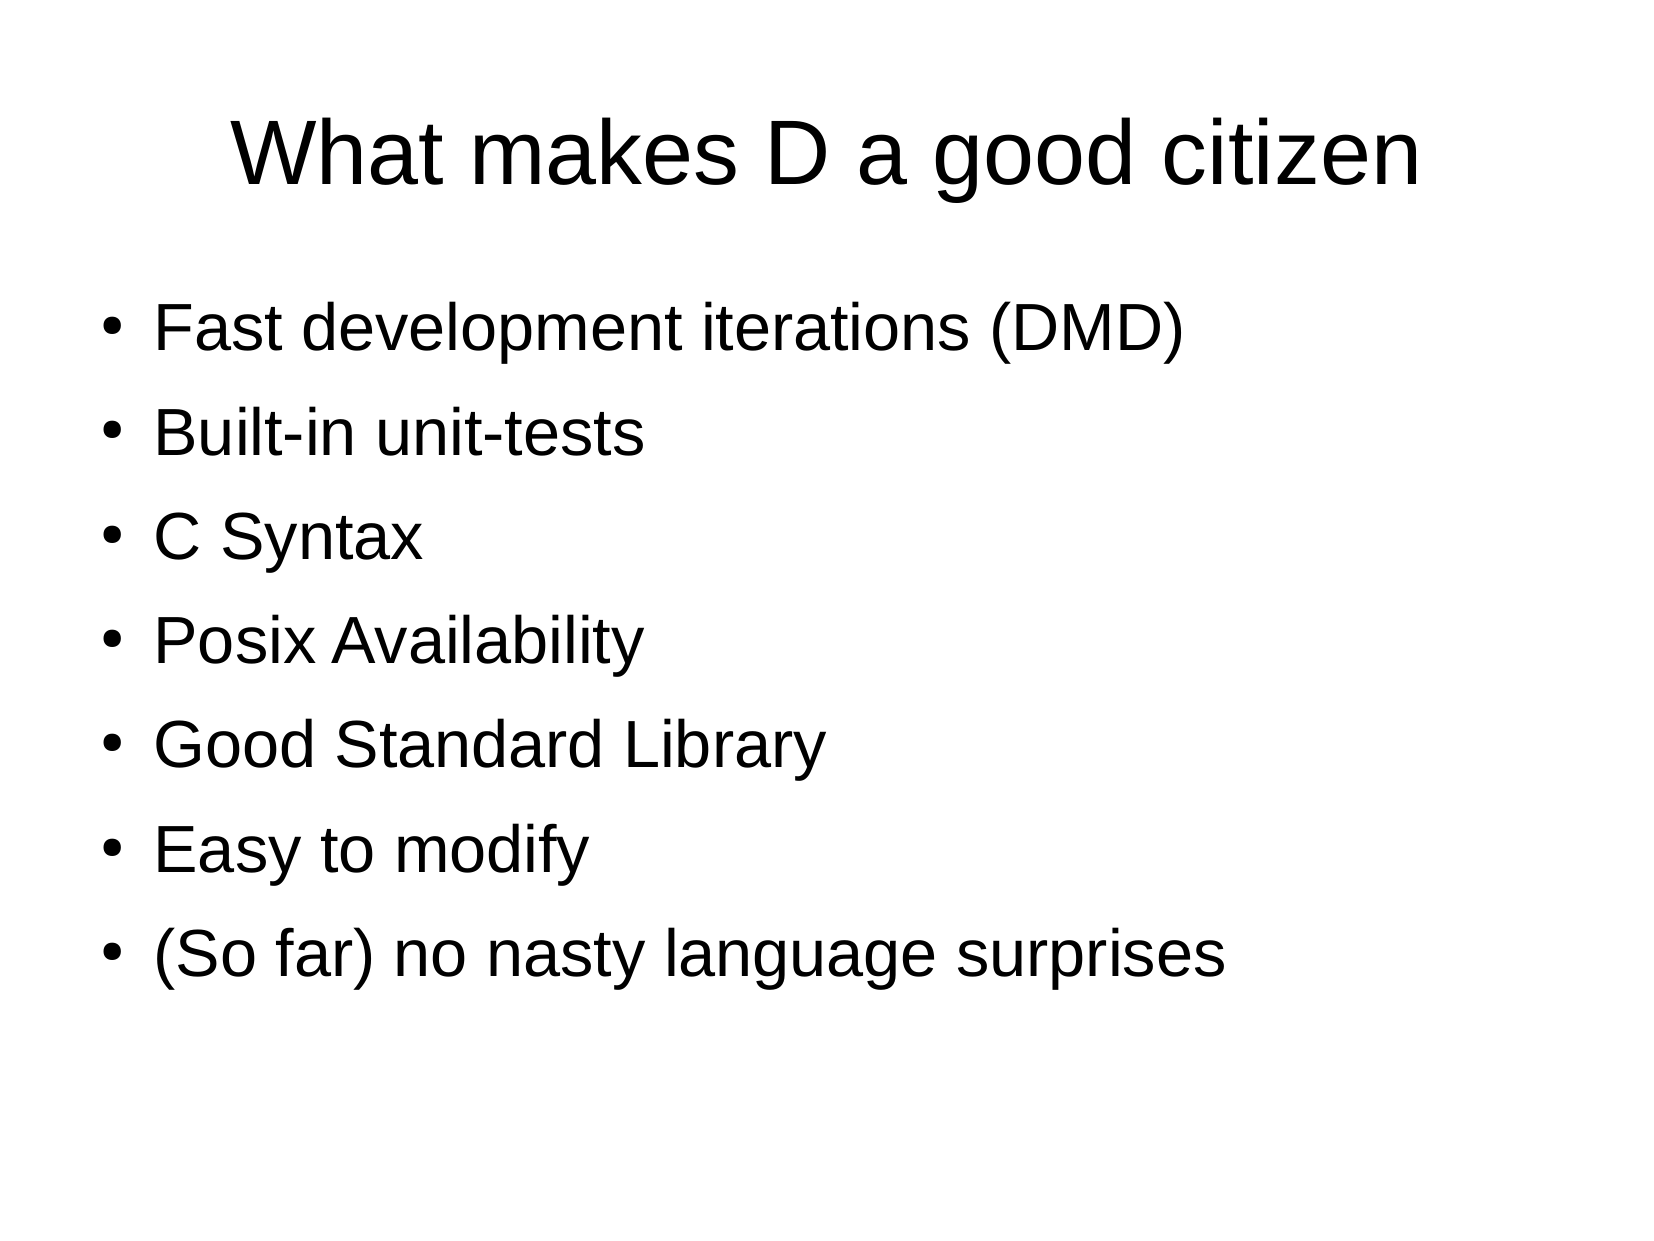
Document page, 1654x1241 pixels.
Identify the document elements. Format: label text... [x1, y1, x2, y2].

list Fast development iterations (DMD) Built-in unit-tests C Syntax Posix Availability Good Standard Library Easy to modify (So far) no nasty language surprises [82, 290, 1571, 1010]
title What makes D a good citizen [82, 49, 1571, 257]
